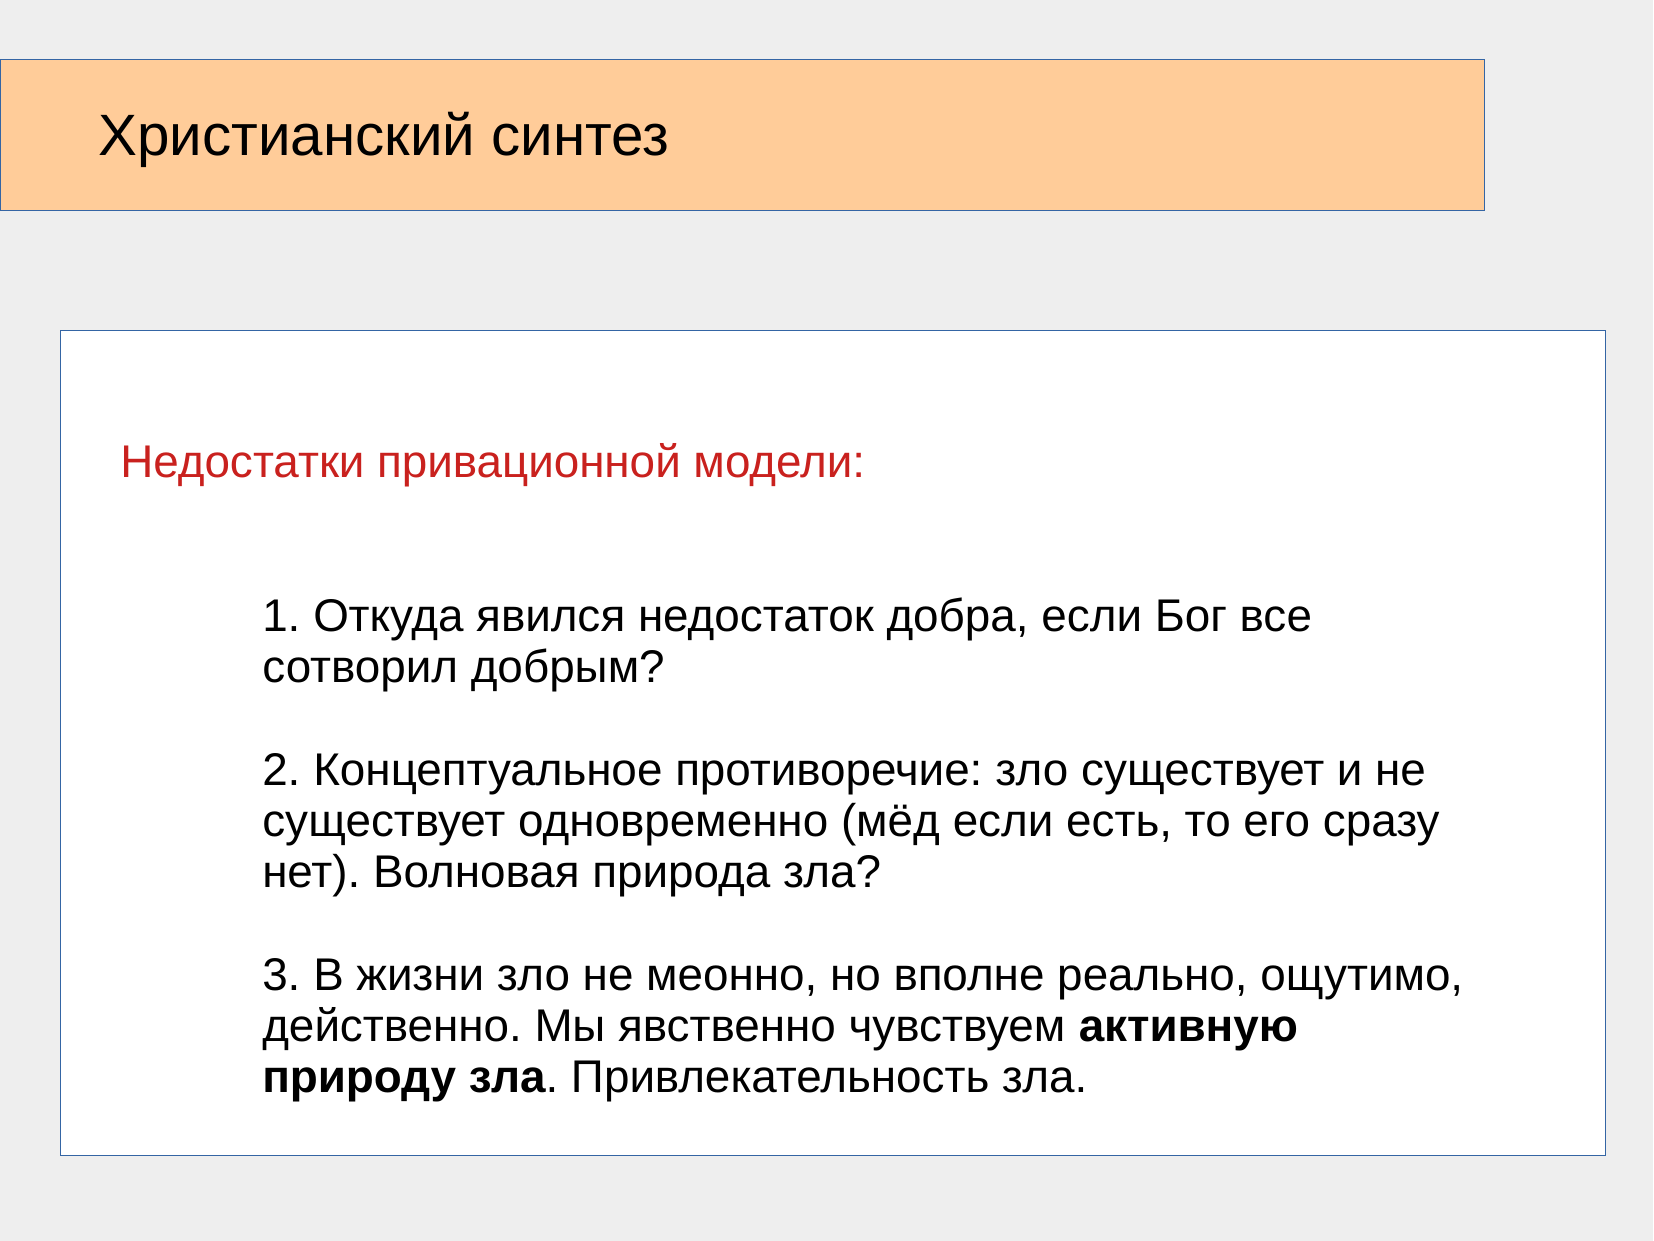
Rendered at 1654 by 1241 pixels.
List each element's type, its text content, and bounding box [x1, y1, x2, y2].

text_box Христианский синтез [0, 59, 1485, 211]
text_box [60, 330, 1606, 1156]
subtitle Недостатки привационной модели: 1. Откуда явился недостаток добра, если Бог все сотворил добрым? 2. Концептуальное противоречие: зло существует и не существует одновременно (мёд если есть, то его сразу нет). Волновая природа зла? 3. В жизни зло не меонно, но вполне реально, ощутимо, действенно. Мы явственно чувствуем активную природу зла. Привлекательность зла. [120, 385, 1501, 1209]
